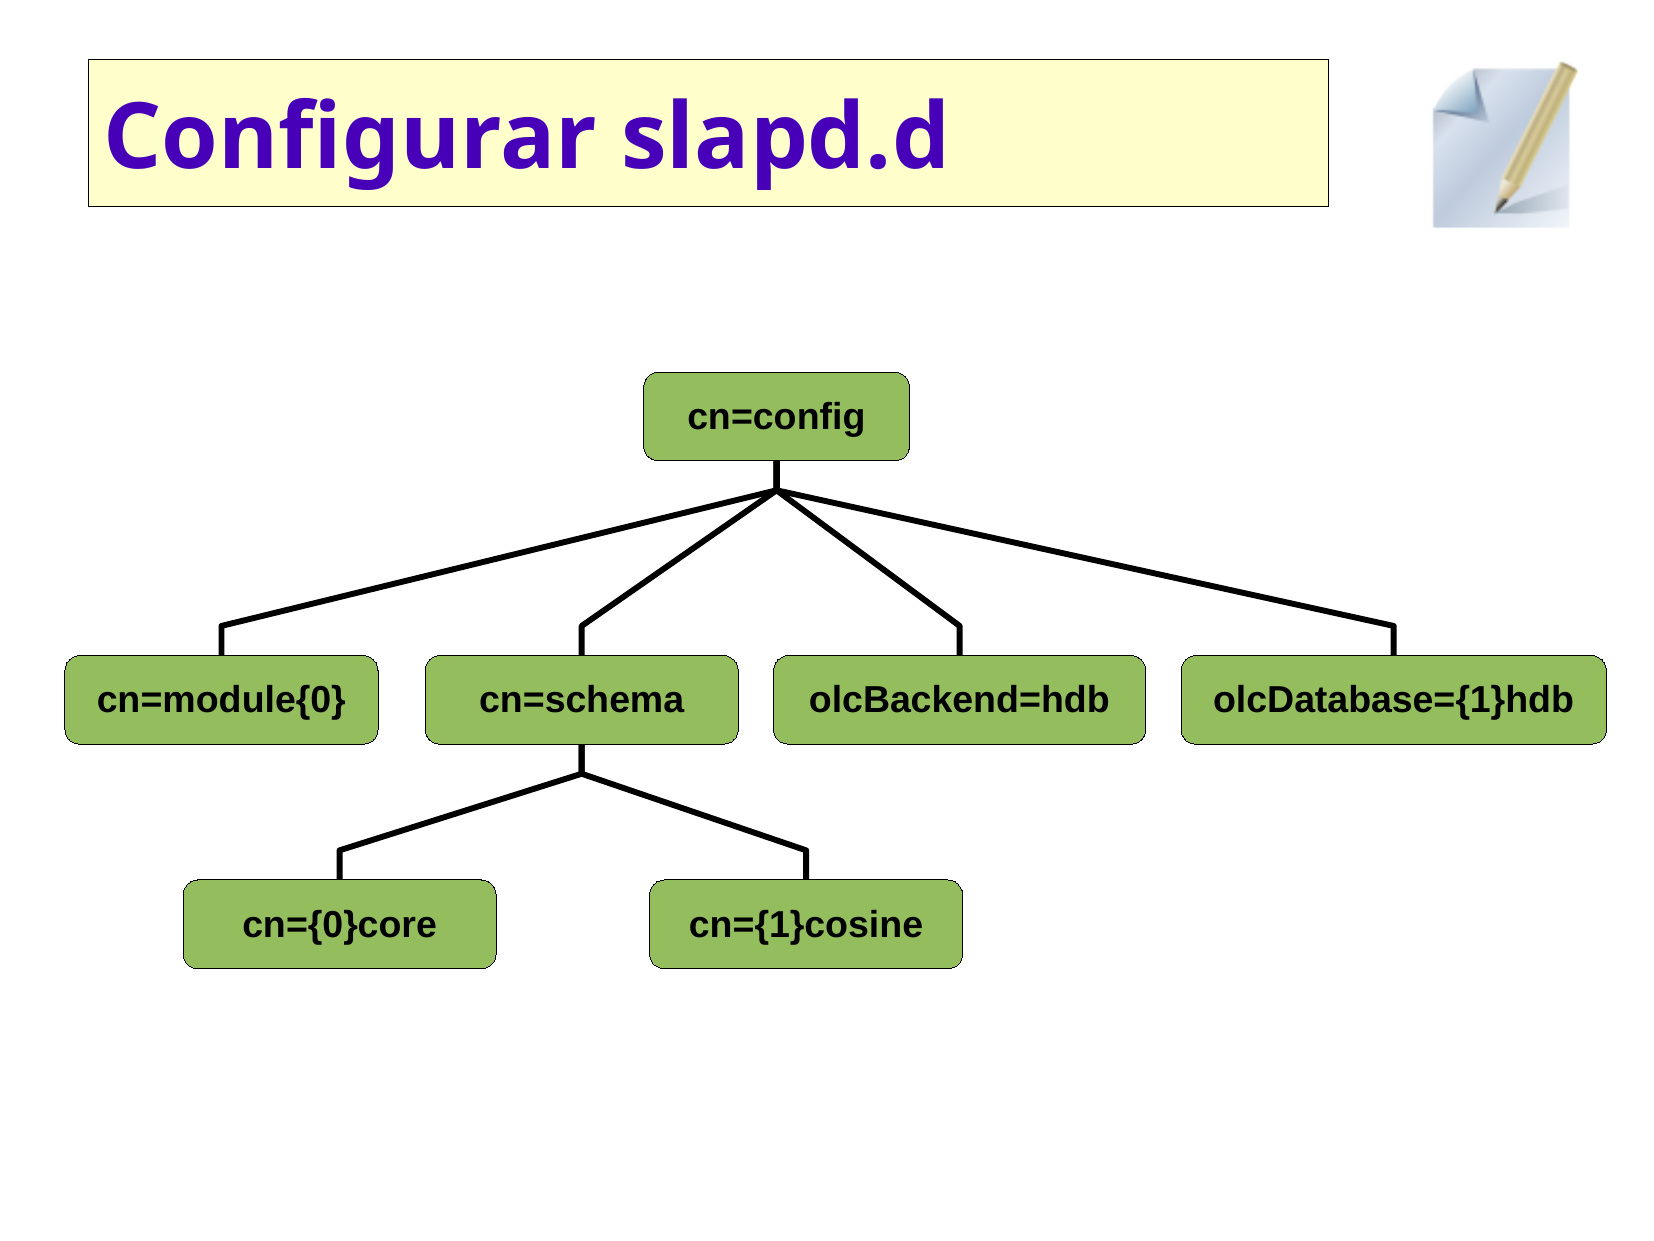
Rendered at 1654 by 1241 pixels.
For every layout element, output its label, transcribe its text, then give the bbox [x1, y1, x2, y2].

text_box cn=schema [425, 655, 739, 745]
text_box cn={0}core [183, 879, 497, 969]
text_box olcBackend=hdb [773, 655, 1146, 745]
text_box olcDatabase={1}hdb [1181, 655, 1607, 745]
text_box cn={1}cosine [649, 879, 963, 969]
text_box cn=module{0} [64, 655, 379, 745]
picture [1417, 58, 1595, 237]
text_box Configurar slapd.d [88, 59, 1329, 207]
text_box cn=config [643, 372, 910, 461]
